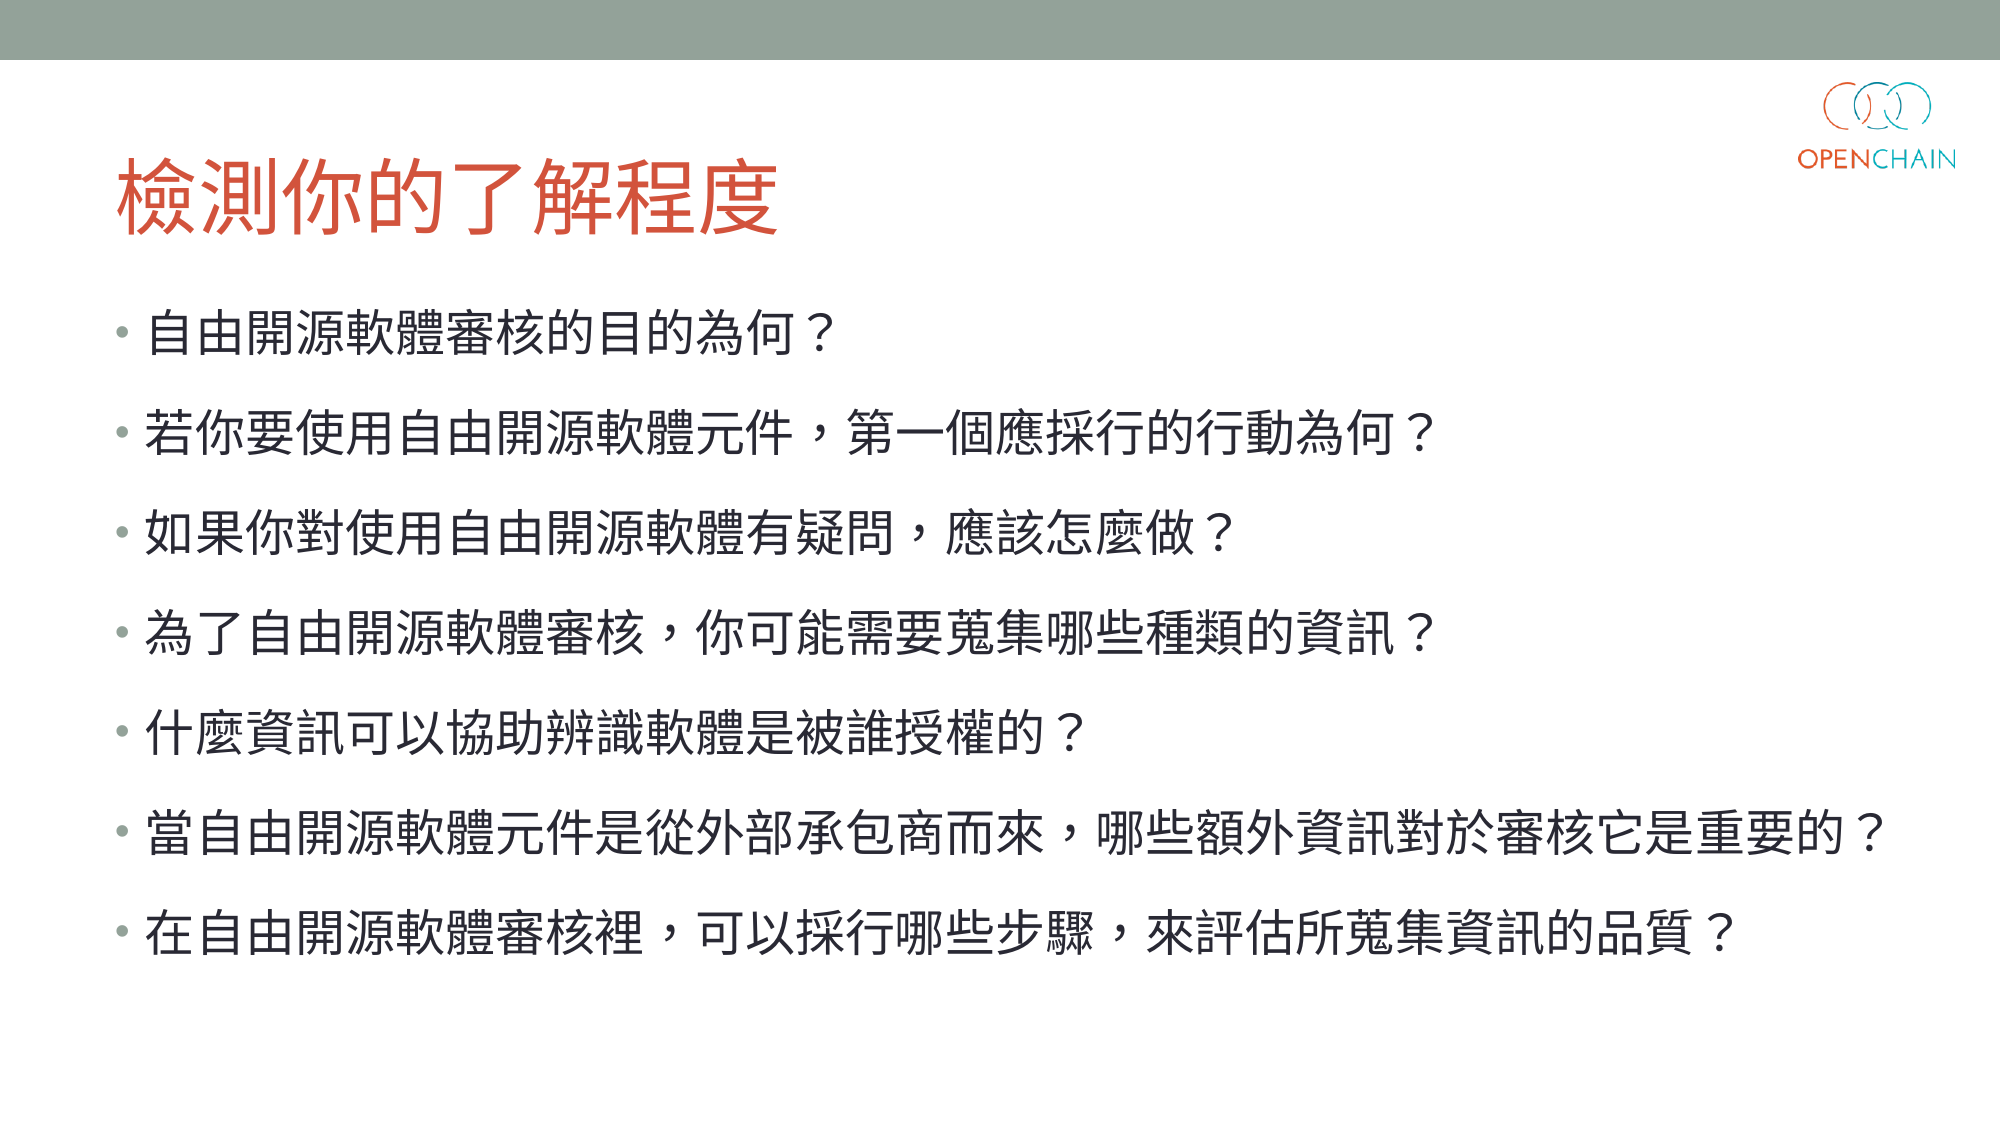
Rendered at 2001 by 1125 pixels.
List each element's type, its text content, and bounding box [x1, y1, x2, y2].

title 檢測你的了解程度 [99, 87, 1900, 251]
list 自由開源軟體審核的目的為何？ 若你要使用自由開源軟體元件，第一個應採行的行動為何？ 如果你對使用自由開源軟體有疑問，應該怎麼做？ 為了自由開源軟體審核，你可能需要蒐集哪些種類的資訊？ 什麼資訊可以協助辨識軟體是被誰授權的？ 當自由開源軟體元件是從外部承包商而來，哪些額外資訊對於審核它是重要的？ 在自由開源軟體審核裡，可以採行哪些步驟，來評估所蒐集資訊的品質？ [99, 263, 1900, 1064]
